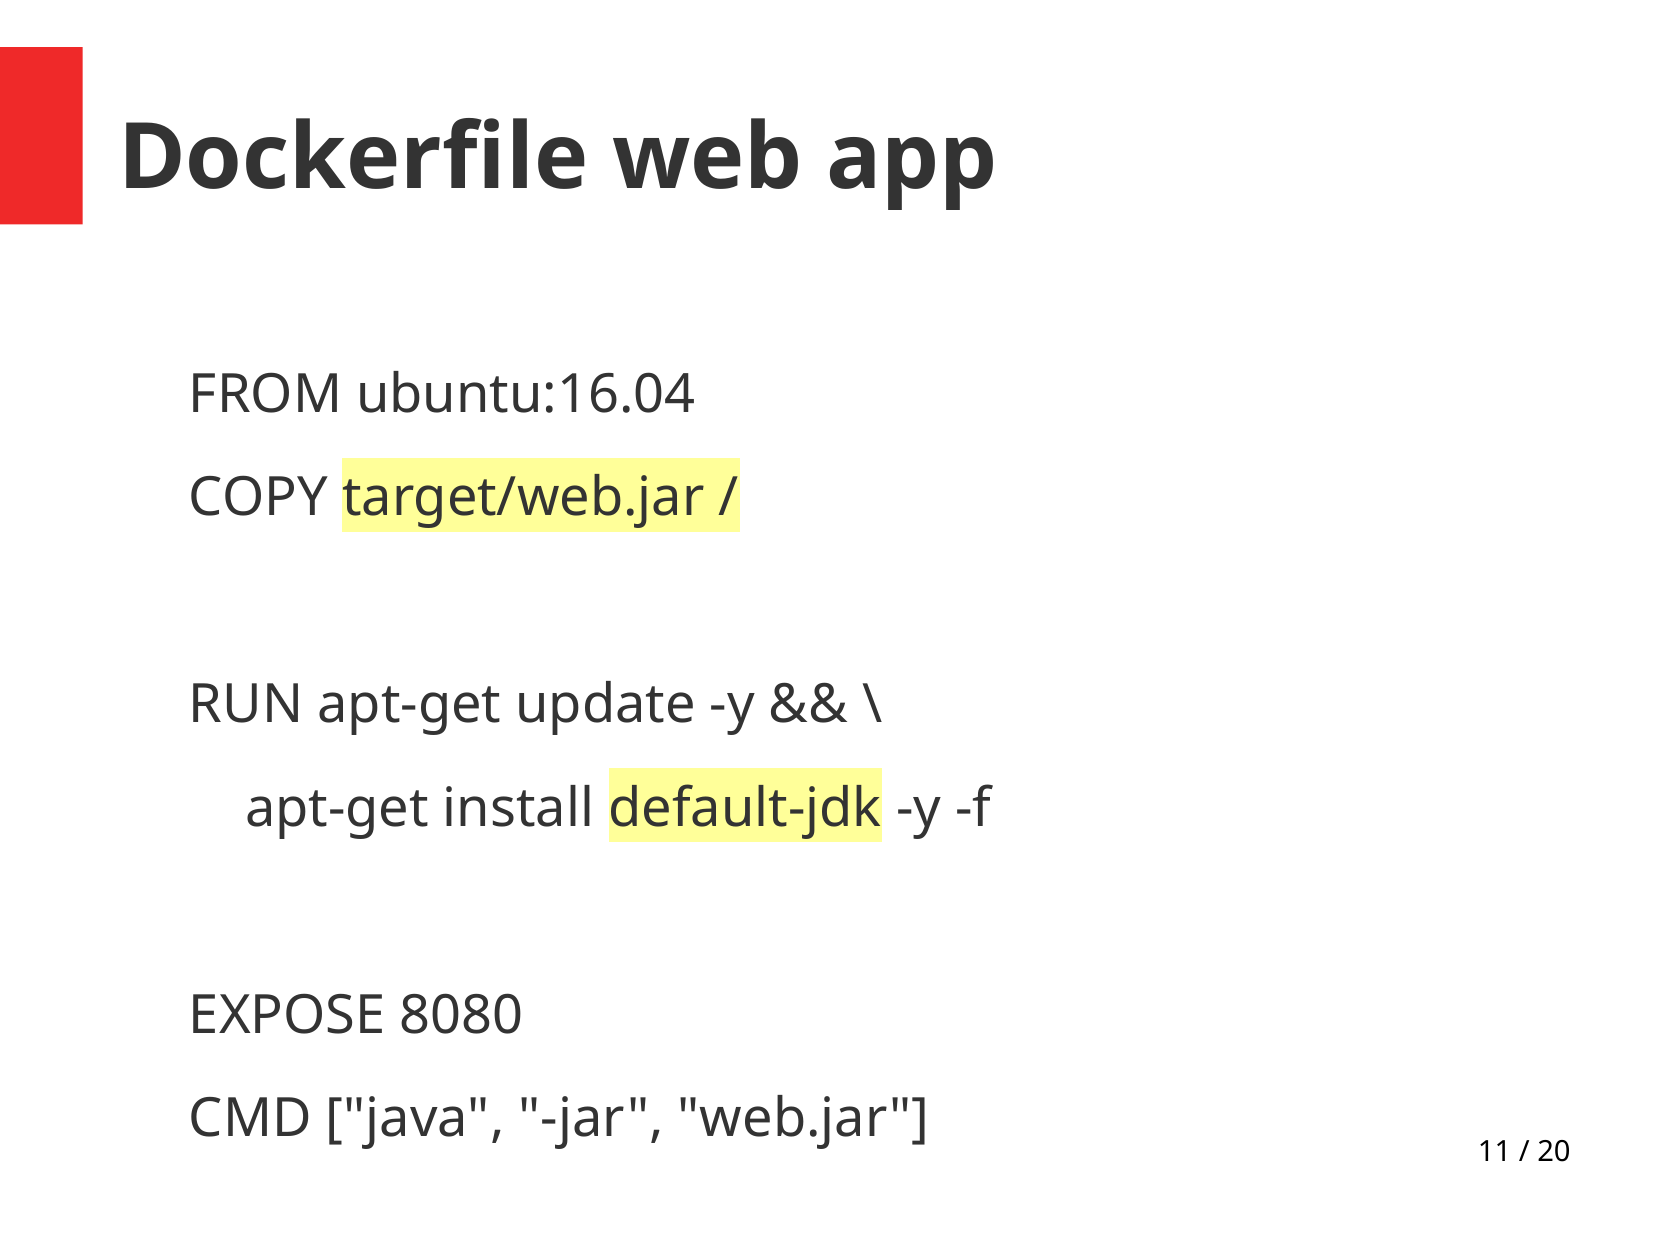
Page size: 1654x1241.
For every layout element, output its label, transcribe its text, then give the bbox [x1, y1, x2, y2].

list FROM ubuntu:16.04 COPY target/web.jar / RUN apt-get update -y && \ apt-get install default-jdk -y -f EXPOSE 8080 CMD ["java", "-jar", "web.jar"] [118, 354, 1536, 1074]
title Dockerfile web app [118, 49, 1571, 257]
